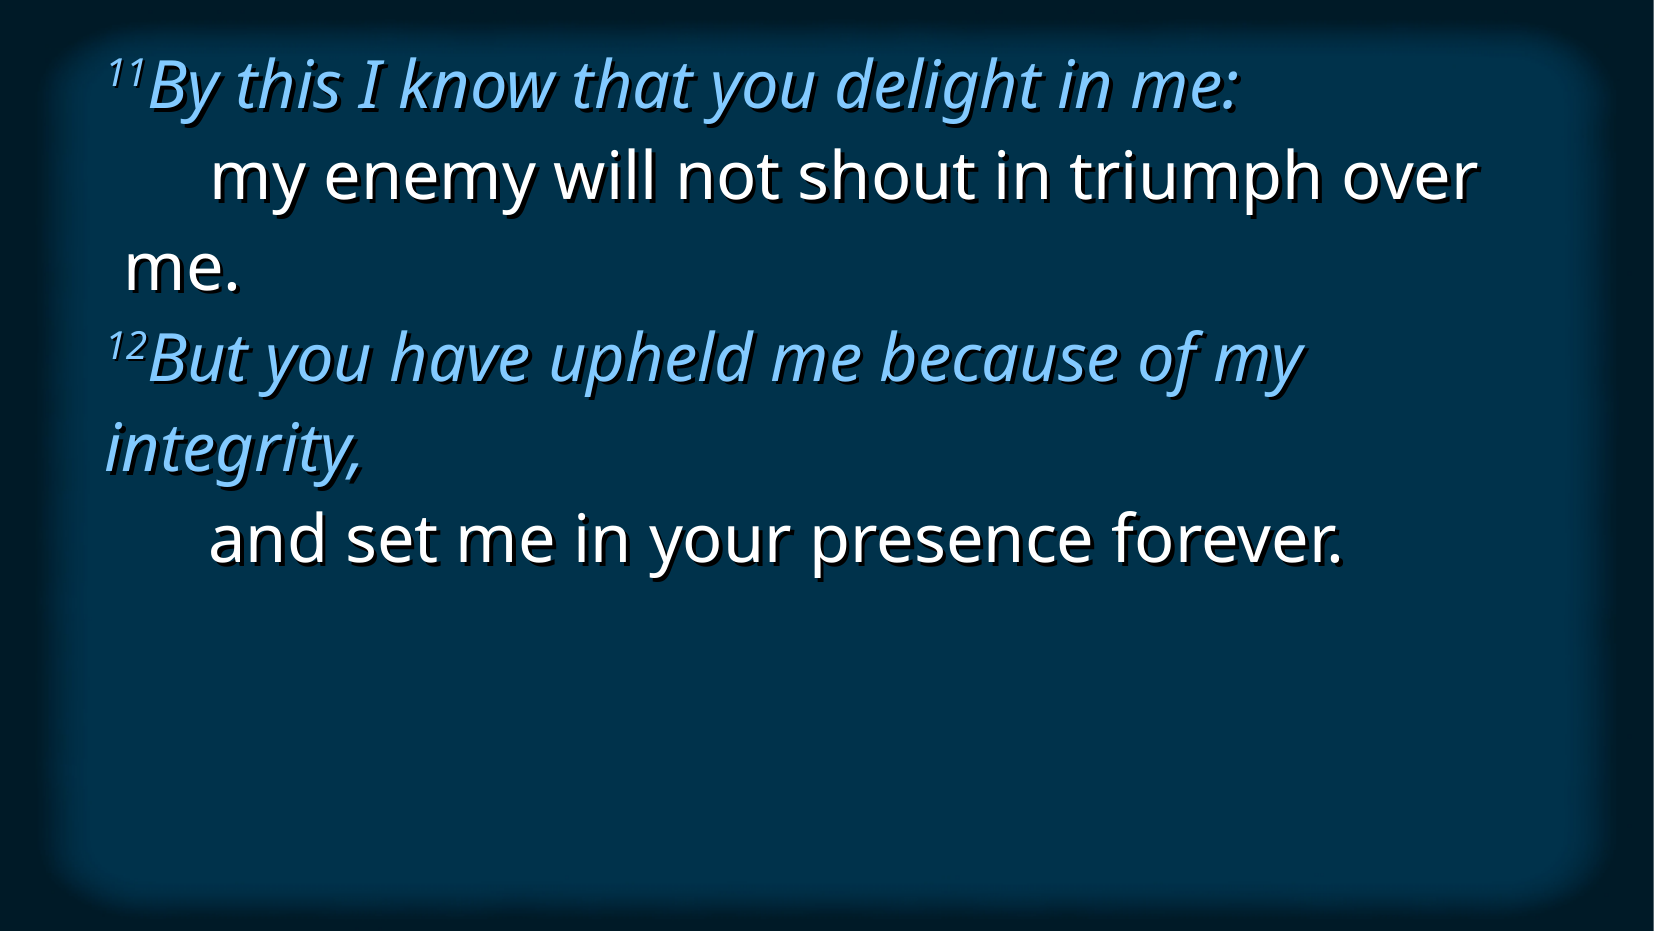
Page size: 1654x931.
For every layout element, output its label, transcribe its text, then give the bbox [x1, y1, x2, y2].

text_box 11By this I know that you delight in me: my enemy will not shout in triumph over me. 12But you have upheld me because of my integrity, and set me in your presence forever. [90, 30, 1576, 406]
picture [0, 0, 1654, 931]
